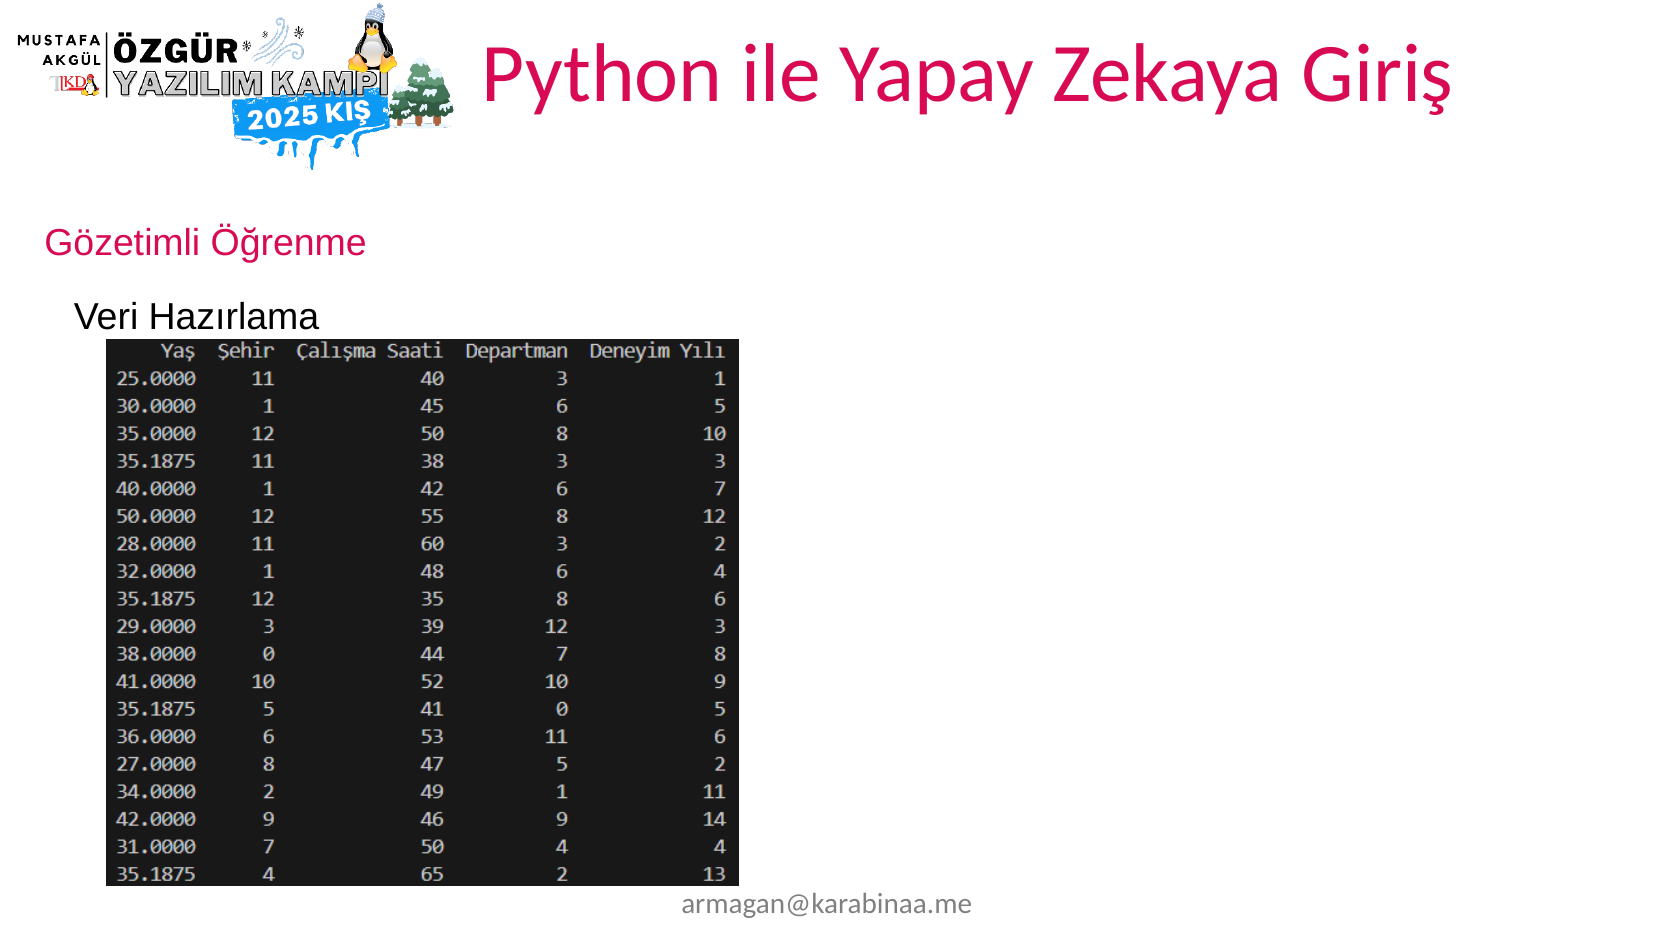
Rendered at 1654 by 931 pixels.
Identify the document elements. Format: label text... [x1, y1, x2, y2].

picture [106, 339, 739, 886]
text_box Gözetimli Öğrenme [29, 213, 854, 271]
picture [0, 0, 463, 177]
text_box armagan@karabinaa.me [0, 877, 1654, 928]
text_box Python ile Yapay Zekaya Giriş [467, 10, 1654, 126]
text_box Veri Hazırlama [59, 288, 621, 355]
